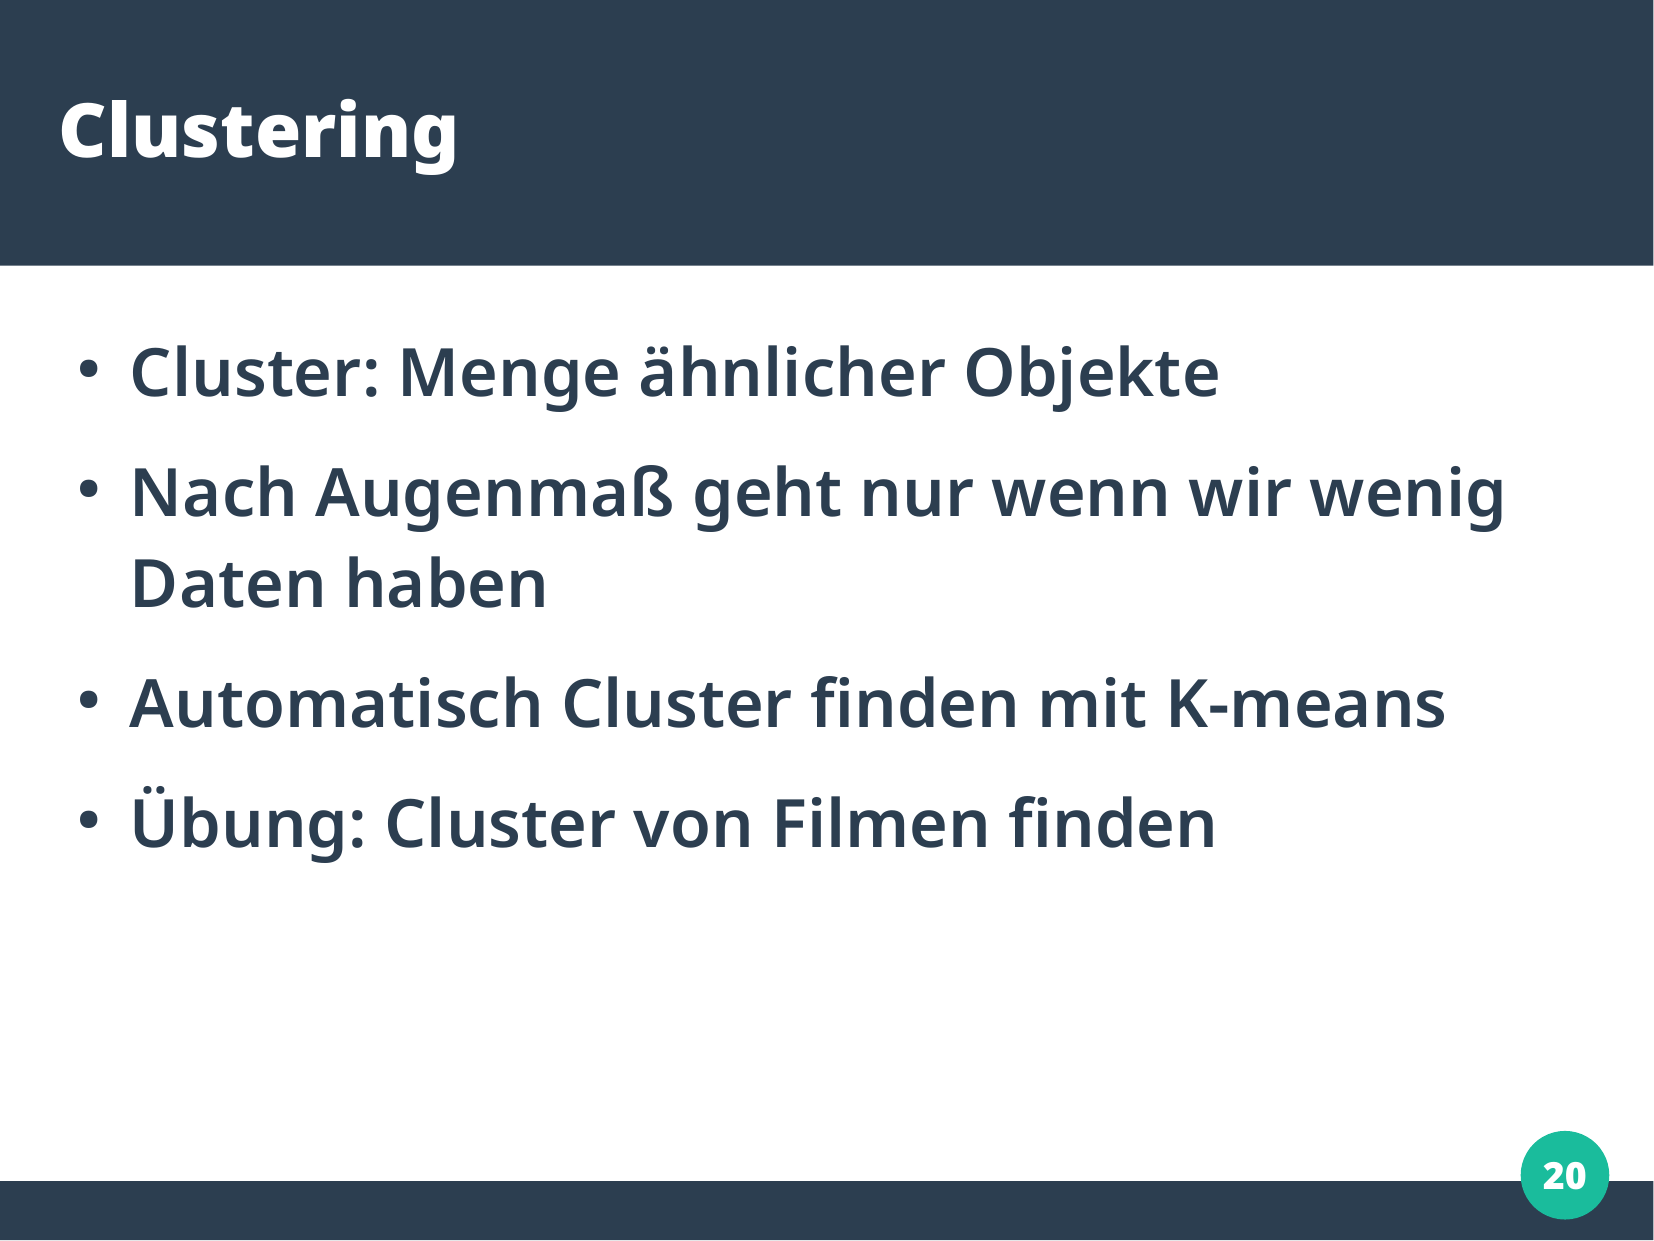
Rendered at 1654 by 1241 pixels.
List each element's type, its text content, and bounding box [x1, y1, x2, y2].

title Clustering [59, 49, 1595, 207]
list Cluster: Menge ähnlicher Objekte Nach Augenmaß geht nur wenn wir wenig Daten haben Automatisch Cluster finden mit K-means Übung: Cluster von Filmen finden [59, 324, 1595, 1152]
